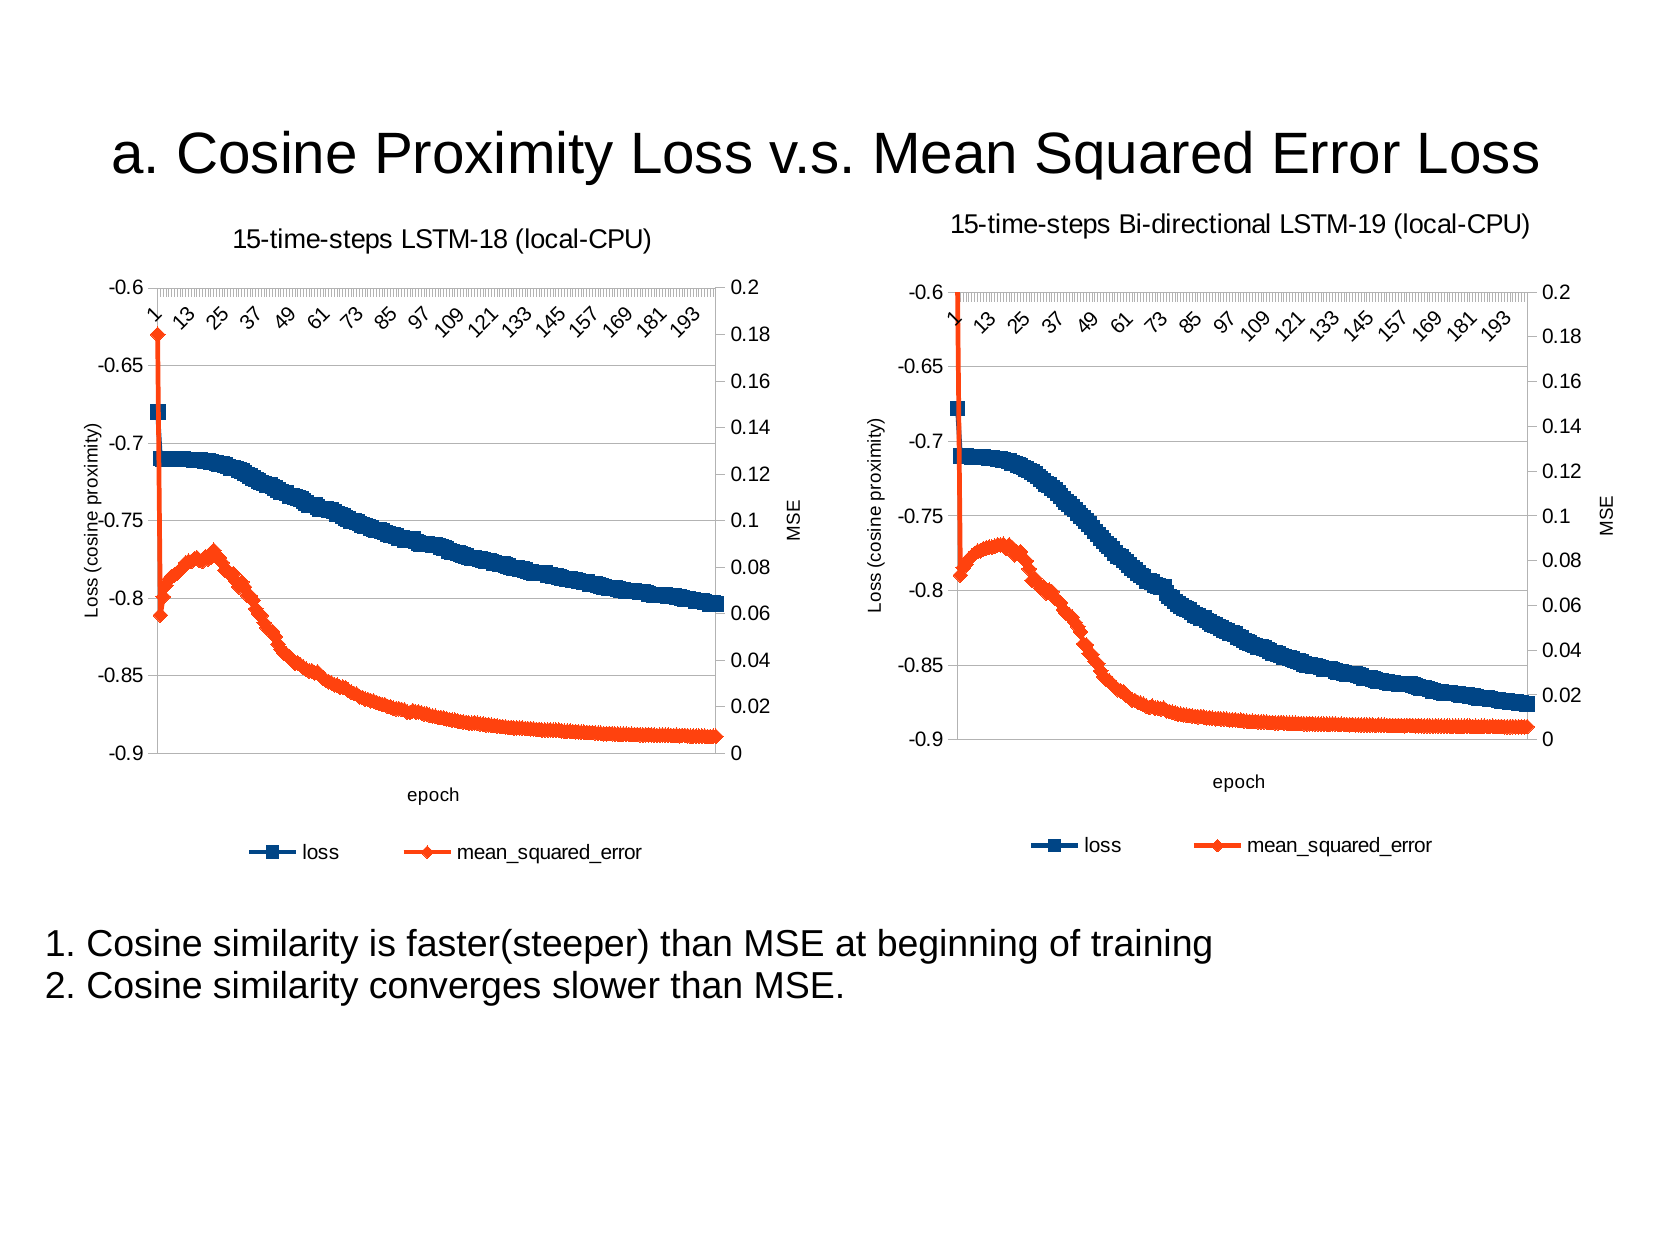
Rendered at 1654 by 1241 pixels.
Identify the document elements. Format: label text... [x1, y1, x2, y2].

chart [858, 179, 1624, 890]
text_box 1. Cosine similarity is faster(steeper) than MSE at beginning of training 2. Cosine similarity converges slower than MSE. [30, 915, 1565, 1058]
title a. Cosine Proximity Loss v.s. Mean Squared Error Loss [82, 49, 1571, 257]
chart [75, 195, 811, 885]
